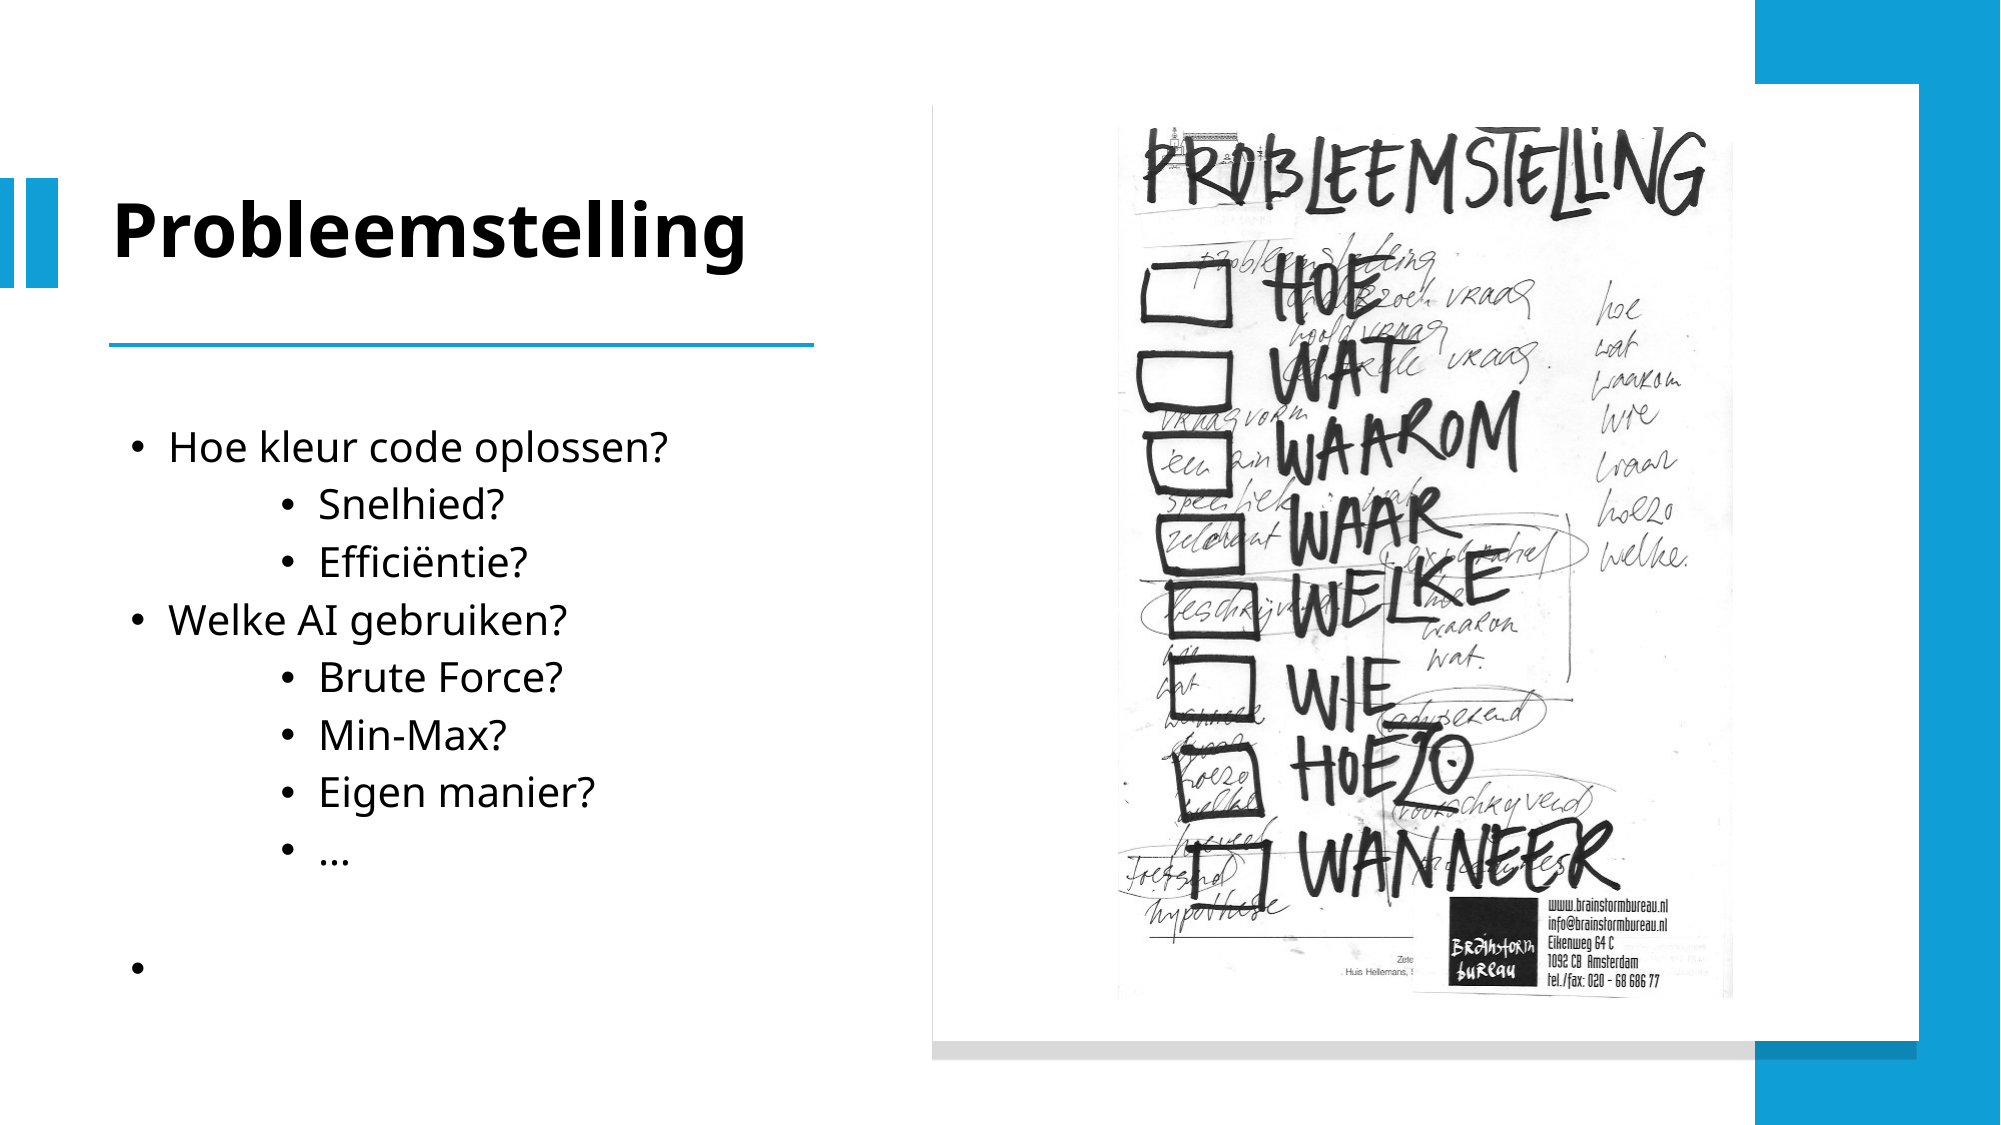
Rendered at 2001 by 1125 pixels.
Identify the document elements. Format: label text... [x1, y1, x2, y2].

text_box [0, 0, 2000, 1125]
title Probleemstelling [96, 140, 845, 326]
text_box Hoe kleur code oplossen? Snelhied? Efficiëntie? Welke AI gebruiken? Brute Force? Min-Max? Eigen manier? … [96, 382, 845, 1036]
picture [1118, 127, 1733, 998]
